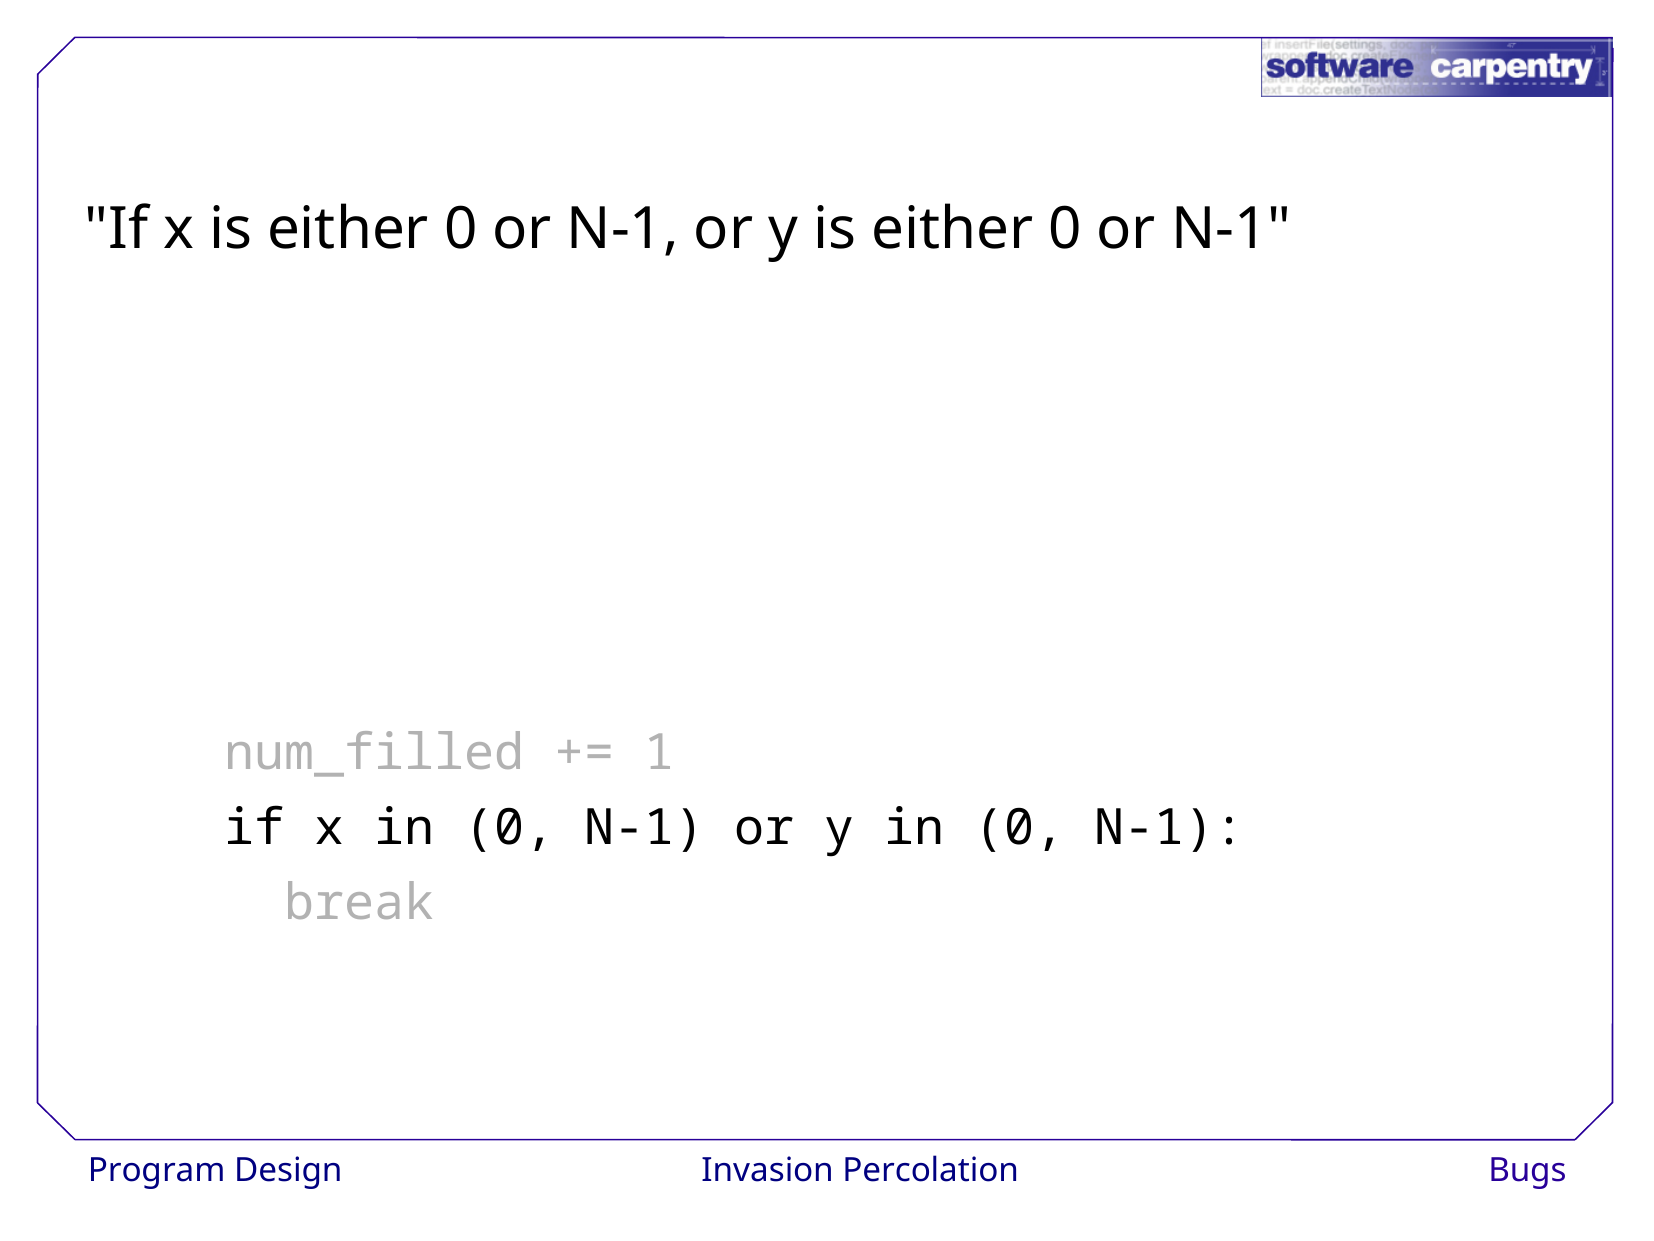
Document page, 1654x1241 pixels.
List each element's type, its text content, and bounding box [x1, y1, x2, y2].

text_box num_filled += 1 if x in (0, N-1) or y in (0, N-1): break [89, 112, 1508, 1055]
picture [1261, 39, 1613, 97]
text_box "If x is either 0 or N-1, or y is either 0 or N-1" [69, 147, 1457, 269]
